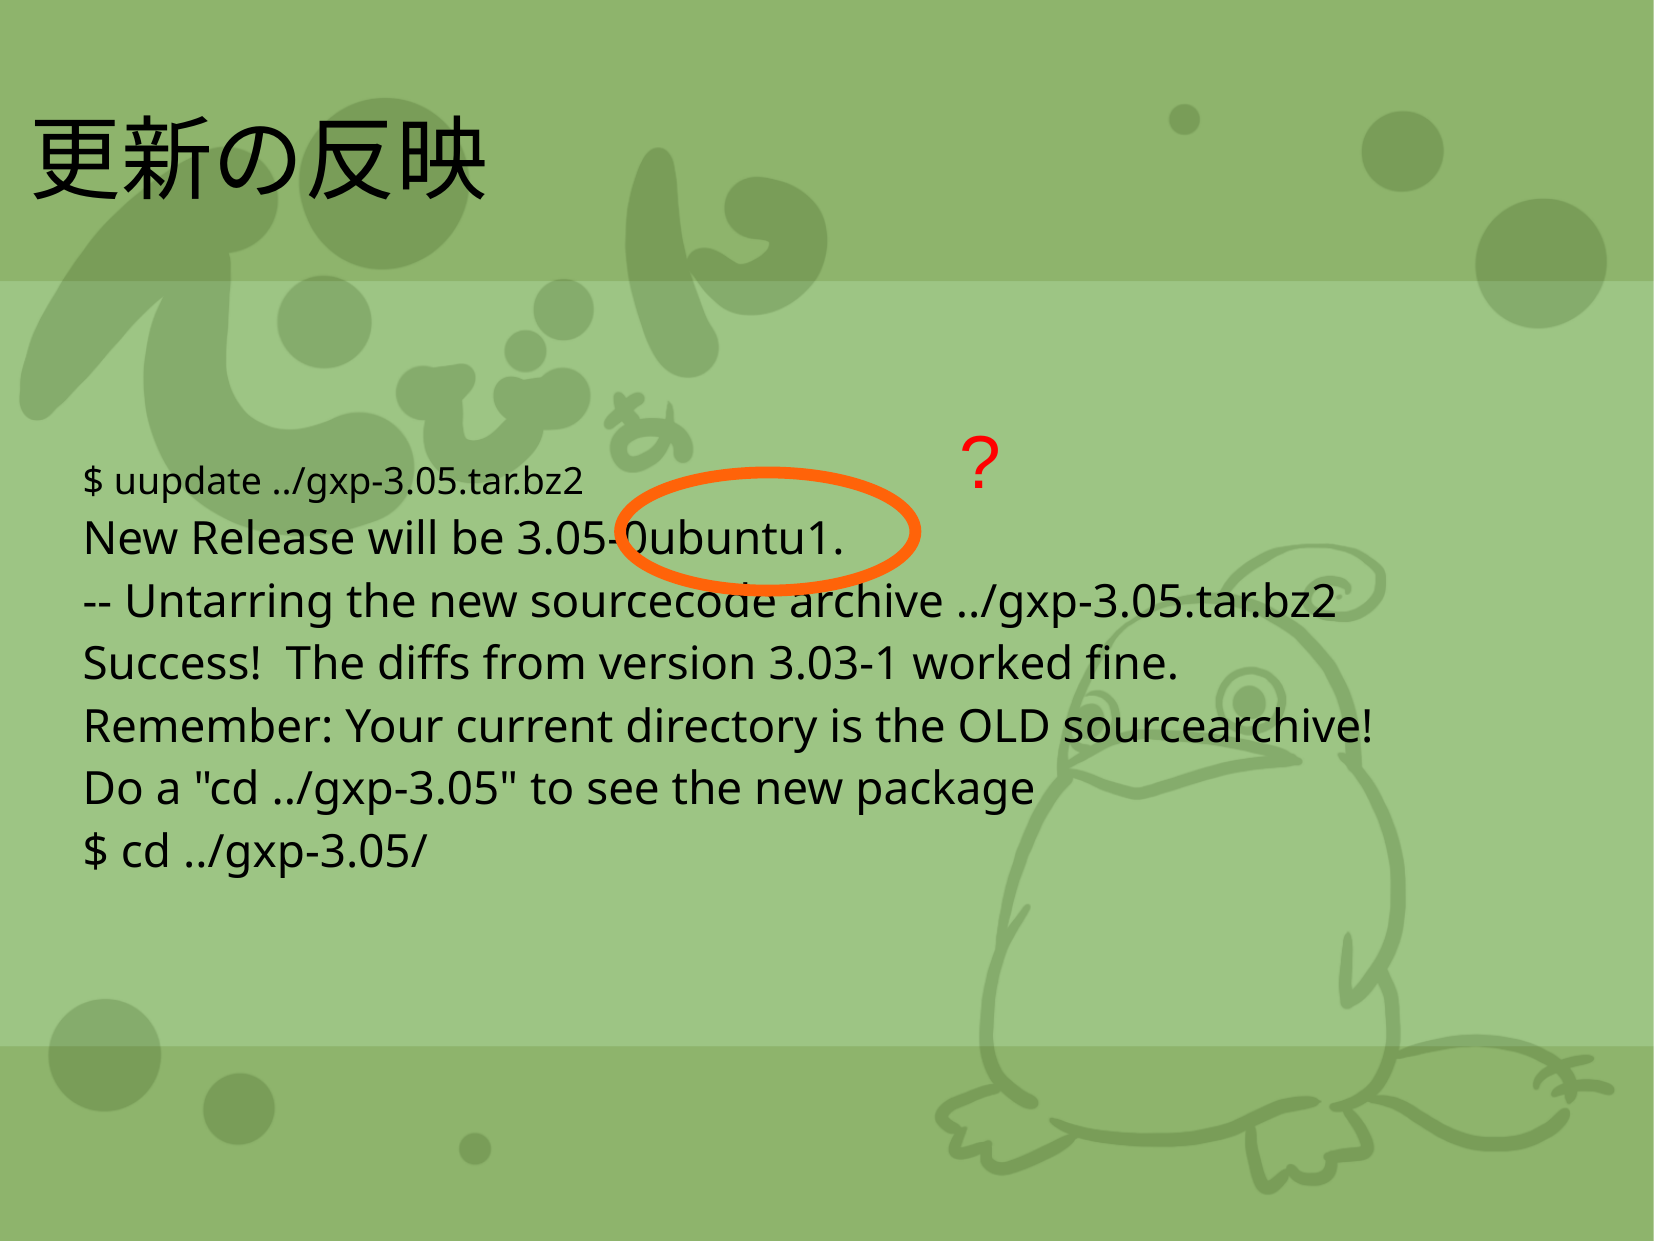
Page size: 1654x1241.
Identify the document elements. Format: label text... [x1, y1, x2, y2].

text_box ? [944, 413, 1063, 530]
subtitle $ uupdate ../gxp-3.05.tar.bz2 New Release will be 3.05-0ubuntu1. -- Untarring the new sourcecode archive ../gxp-3.05.tar.bz2 Success! The diffs from version 3.03-1 worked fine. Remember: Your current directory is the OLD sourcearchive! Do a "cd ../gxp-3.05" to see the new package $ cd ../gxp-3.05/ [82, 289, 1571, 1109]
picture [0, 0, 1654, 1241]
title 更新の反映 [29, 49, 1625, 257]
